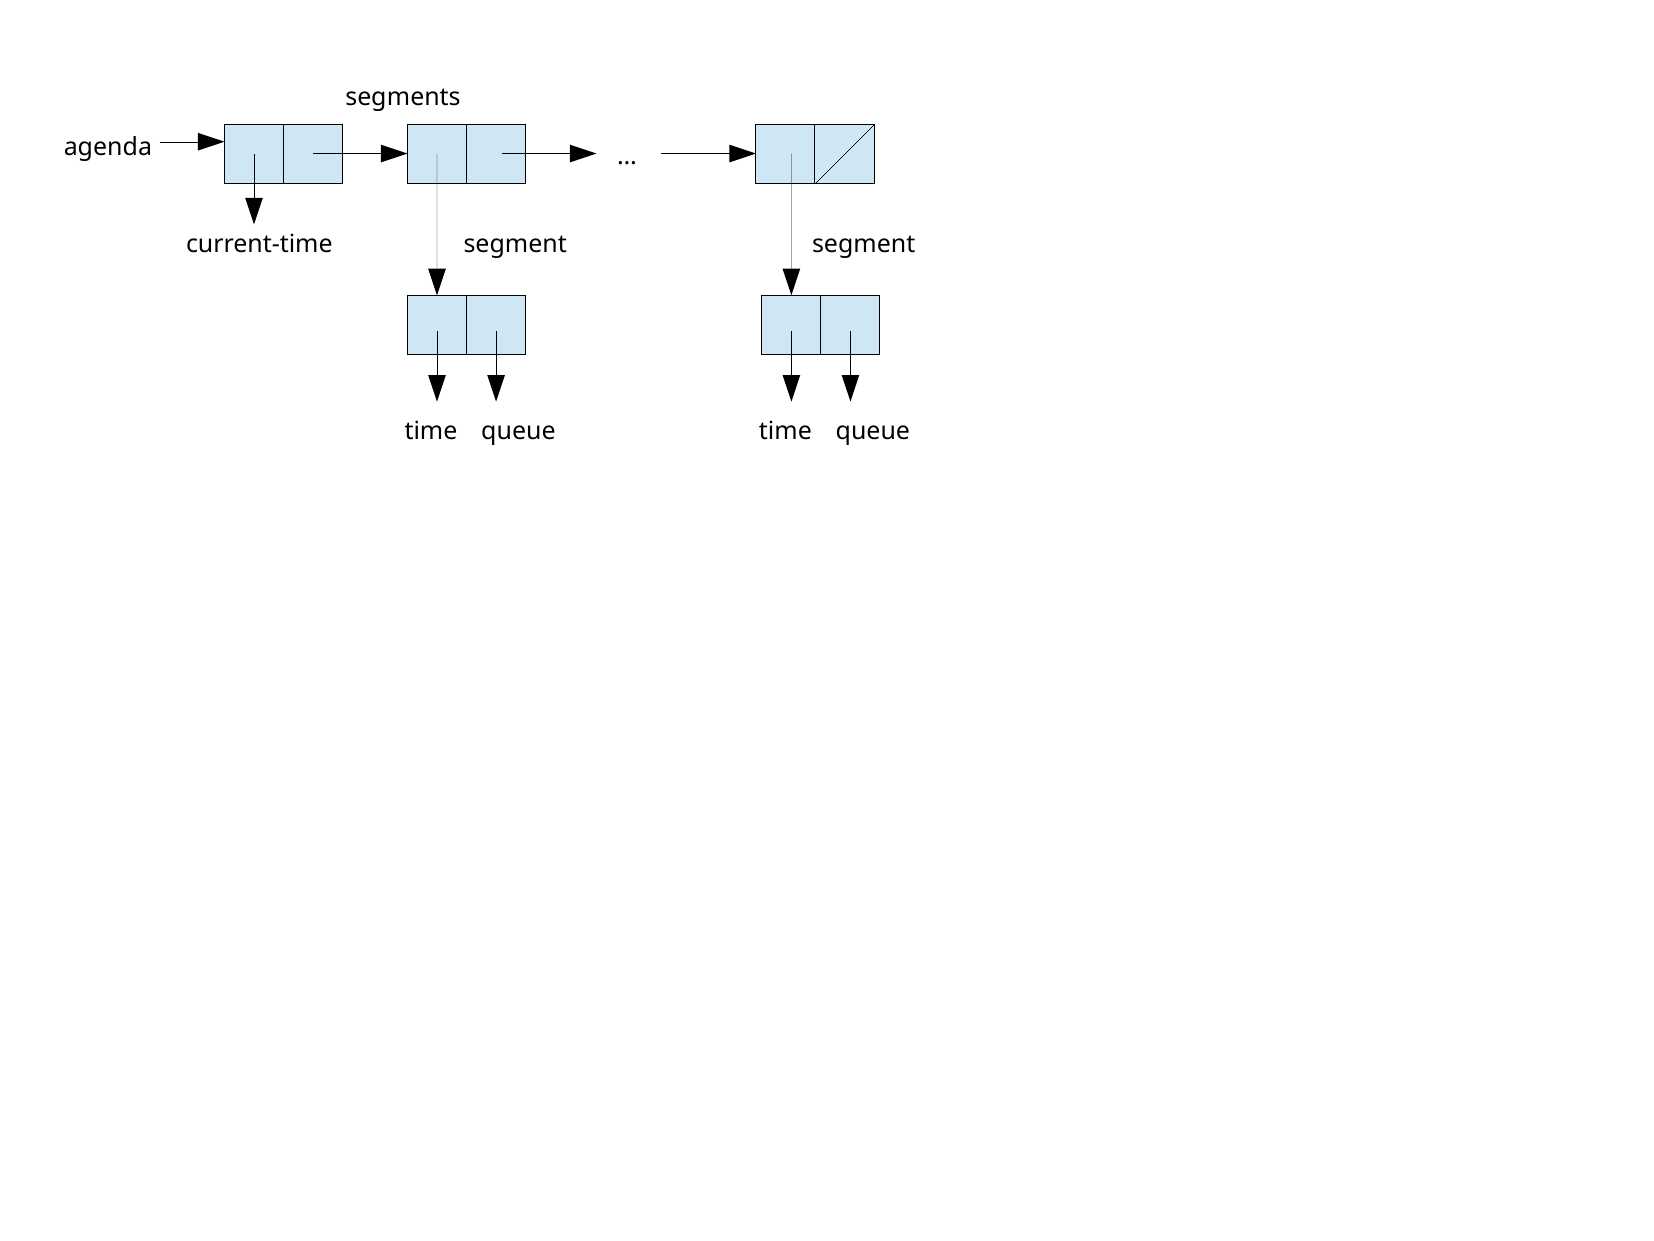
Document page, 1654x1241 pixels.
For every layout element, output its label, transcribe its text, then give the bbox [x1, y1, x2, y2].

text_box current-time [171, 218, 349, 263]
text_box [224, 124, 343, 184]
text_box segments [330, 70, 497, 127]
text_box [407, 295, 526, 355]
text_box time [389, 405, 466, 449]
text_box segment [797, 218, 963, 275]
text_box time [744, 405, 820, 449]
text_box [755, 124, 875, 184]
text_box queue [466, 405, 570, 465]
text_box queue [820, 405, 925, 465]
text_box agenda [48, 121, 166, 166]
text_box … [602, 130, 768, 186]
text_box segment [448, 218, 615, 275]
text_box [761, 295, 880, 355]
text_box [407, 124, 526, 184]
